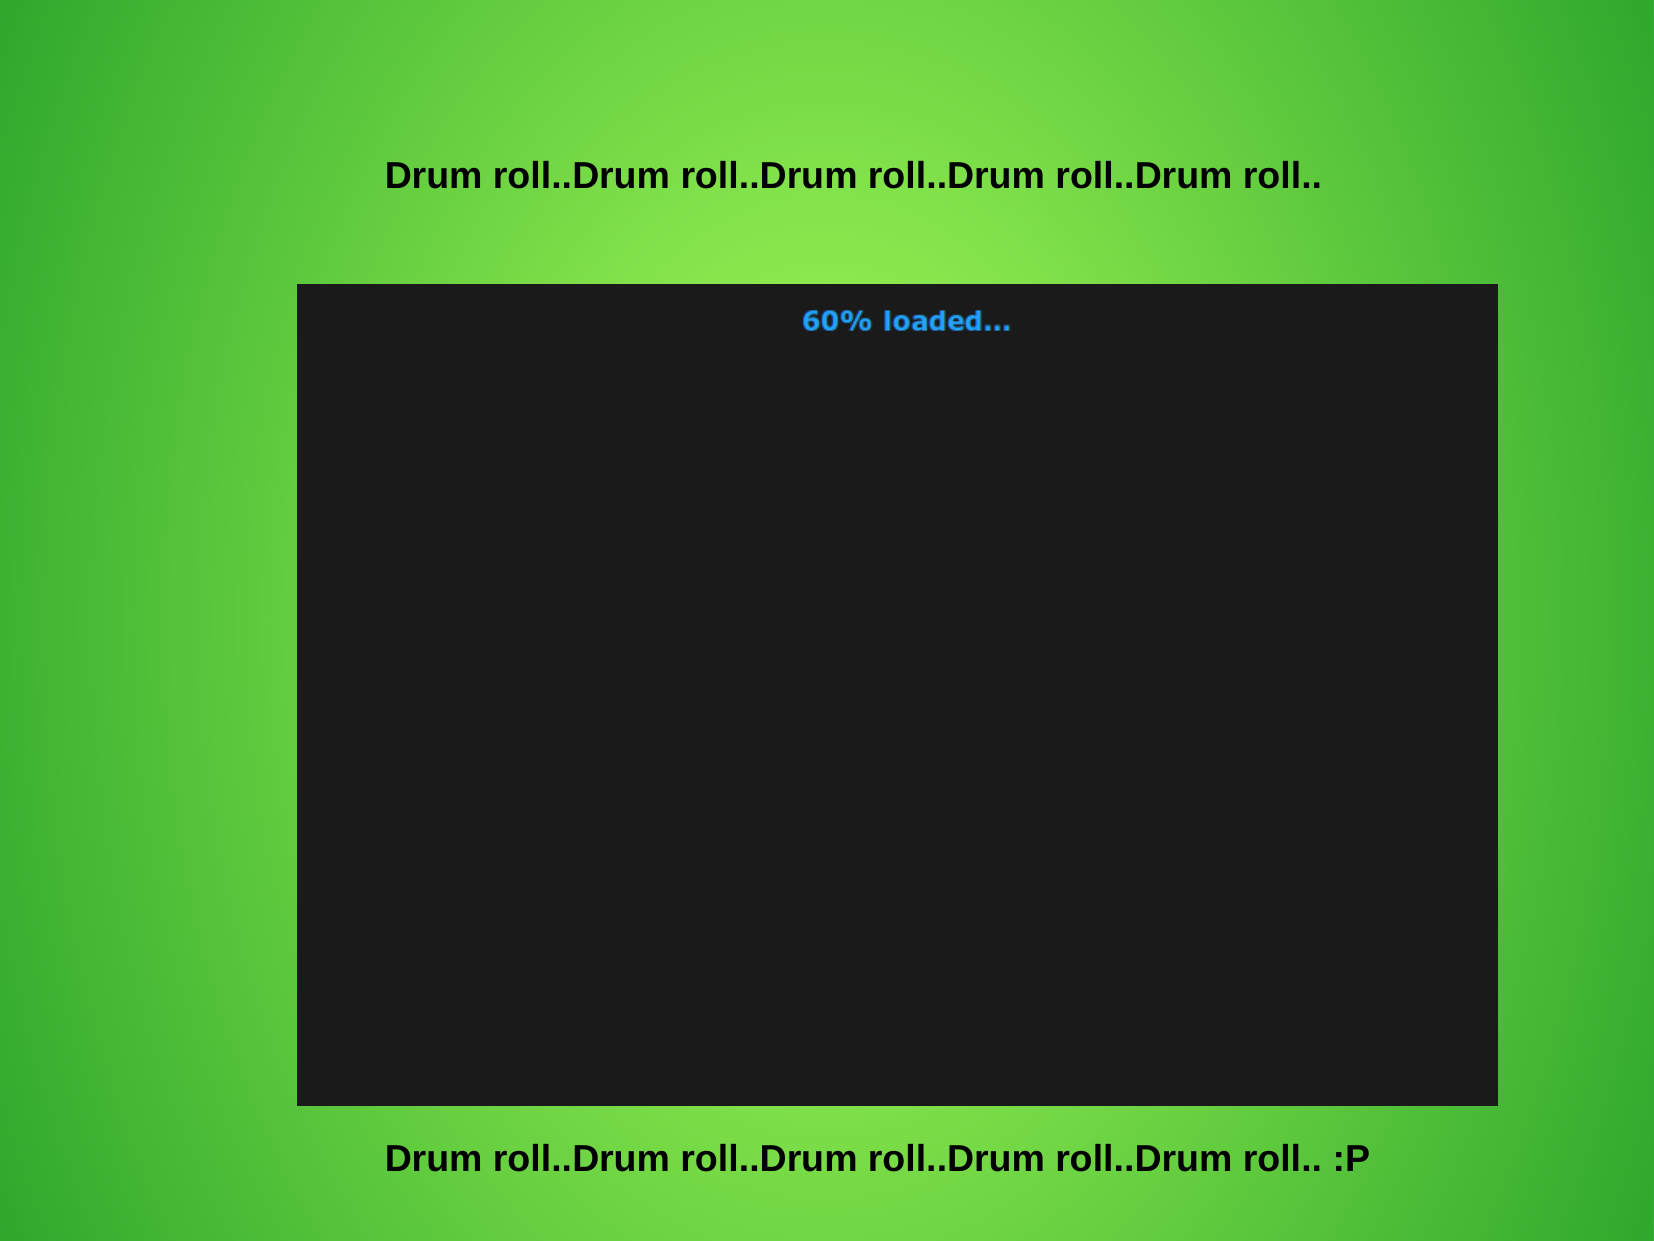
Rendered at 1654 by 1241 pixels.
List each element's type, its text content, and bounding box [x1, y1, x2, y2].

text_box Drum roll..Drum roll..Drum roll..Drum roll..Drum roll.. [351, 105, 1368, 229]
text_box Drum roll..Drum roll..Drum roll..Drum roll..Drum roll.. :P [370, 1106, 1387, 1213]
picture [297, 284, 1498, 1106]
